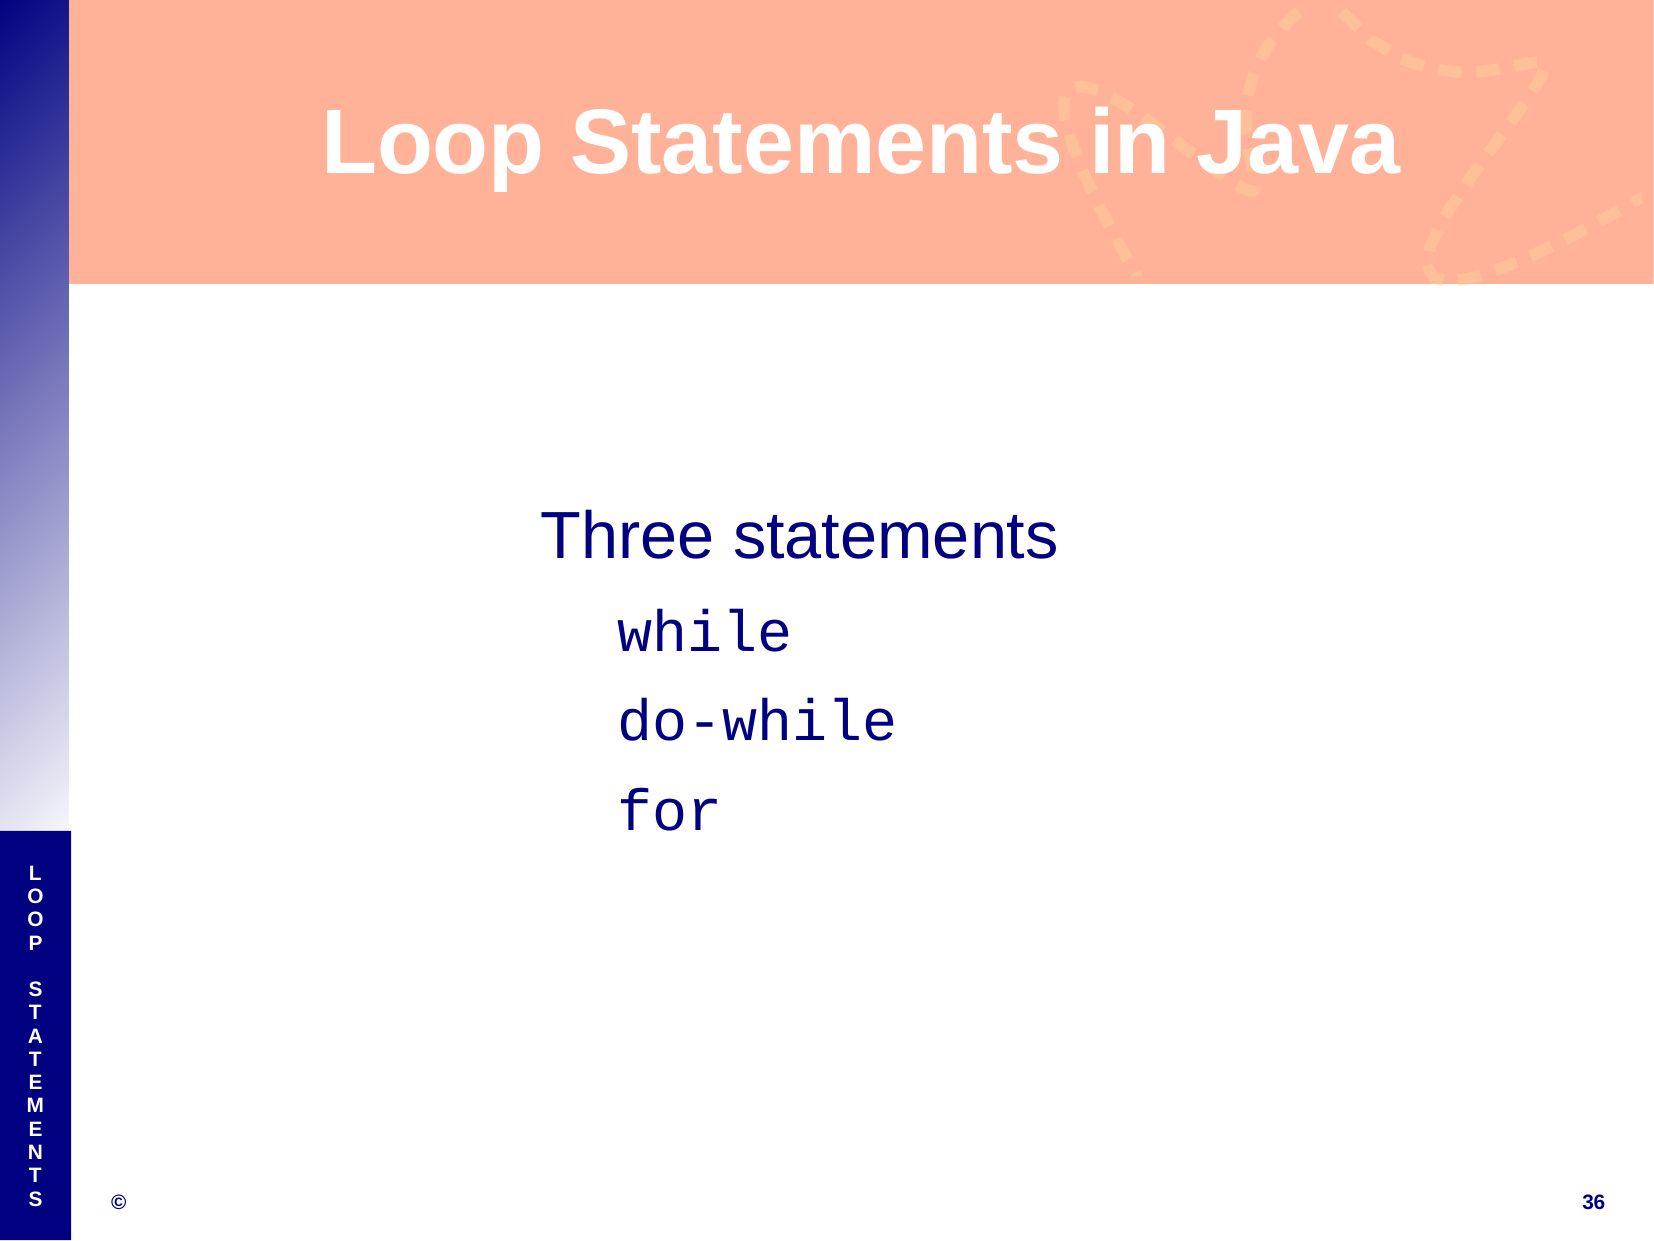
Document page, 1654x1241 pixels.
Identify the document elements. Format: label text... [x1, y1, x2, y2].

text_box L O O P S T A T E M E N T S [0, 830, 71, 1241]
list Three statements while do-while for [523, 498, 1155, 872]
title Loop Statements in Java [106, 37, 1617, 246]
